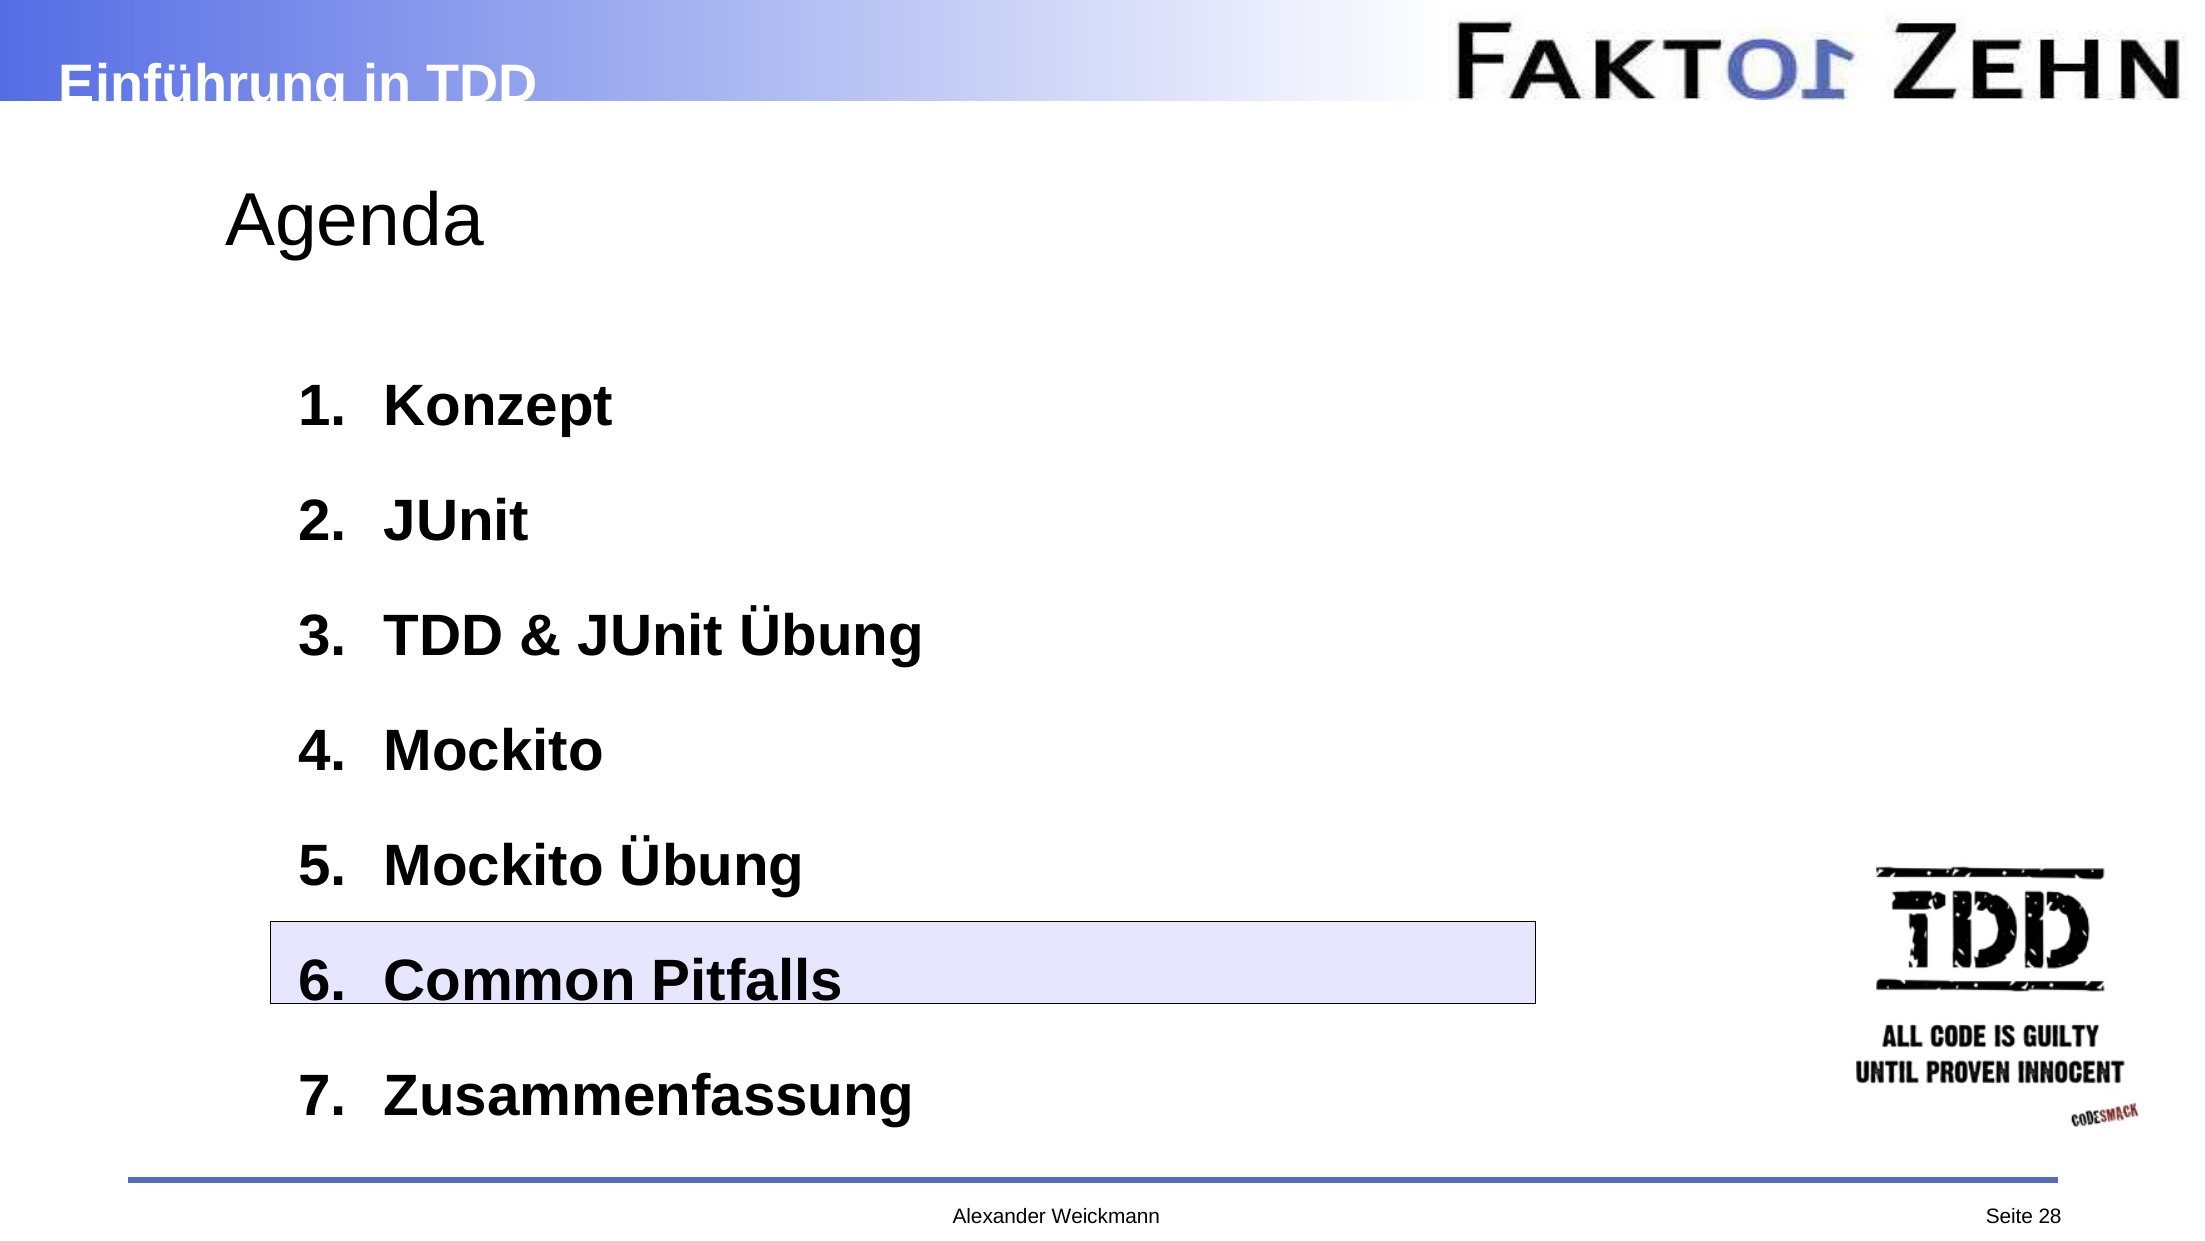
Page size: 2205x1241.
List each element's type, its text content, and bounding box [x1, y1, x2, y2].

title Agenda [225, 142, 1981, 296]
list Konzept JUnit TDD & JUnit Übung Mockito Mockito Übung Common Pitfalls Zusammenfassung [280, 339, 2036, 1111]
picture [1840, 808, 2141, 1176]
picture [1448, 7, 2191, 100]
text_box [270, 921, 280, 1004]
